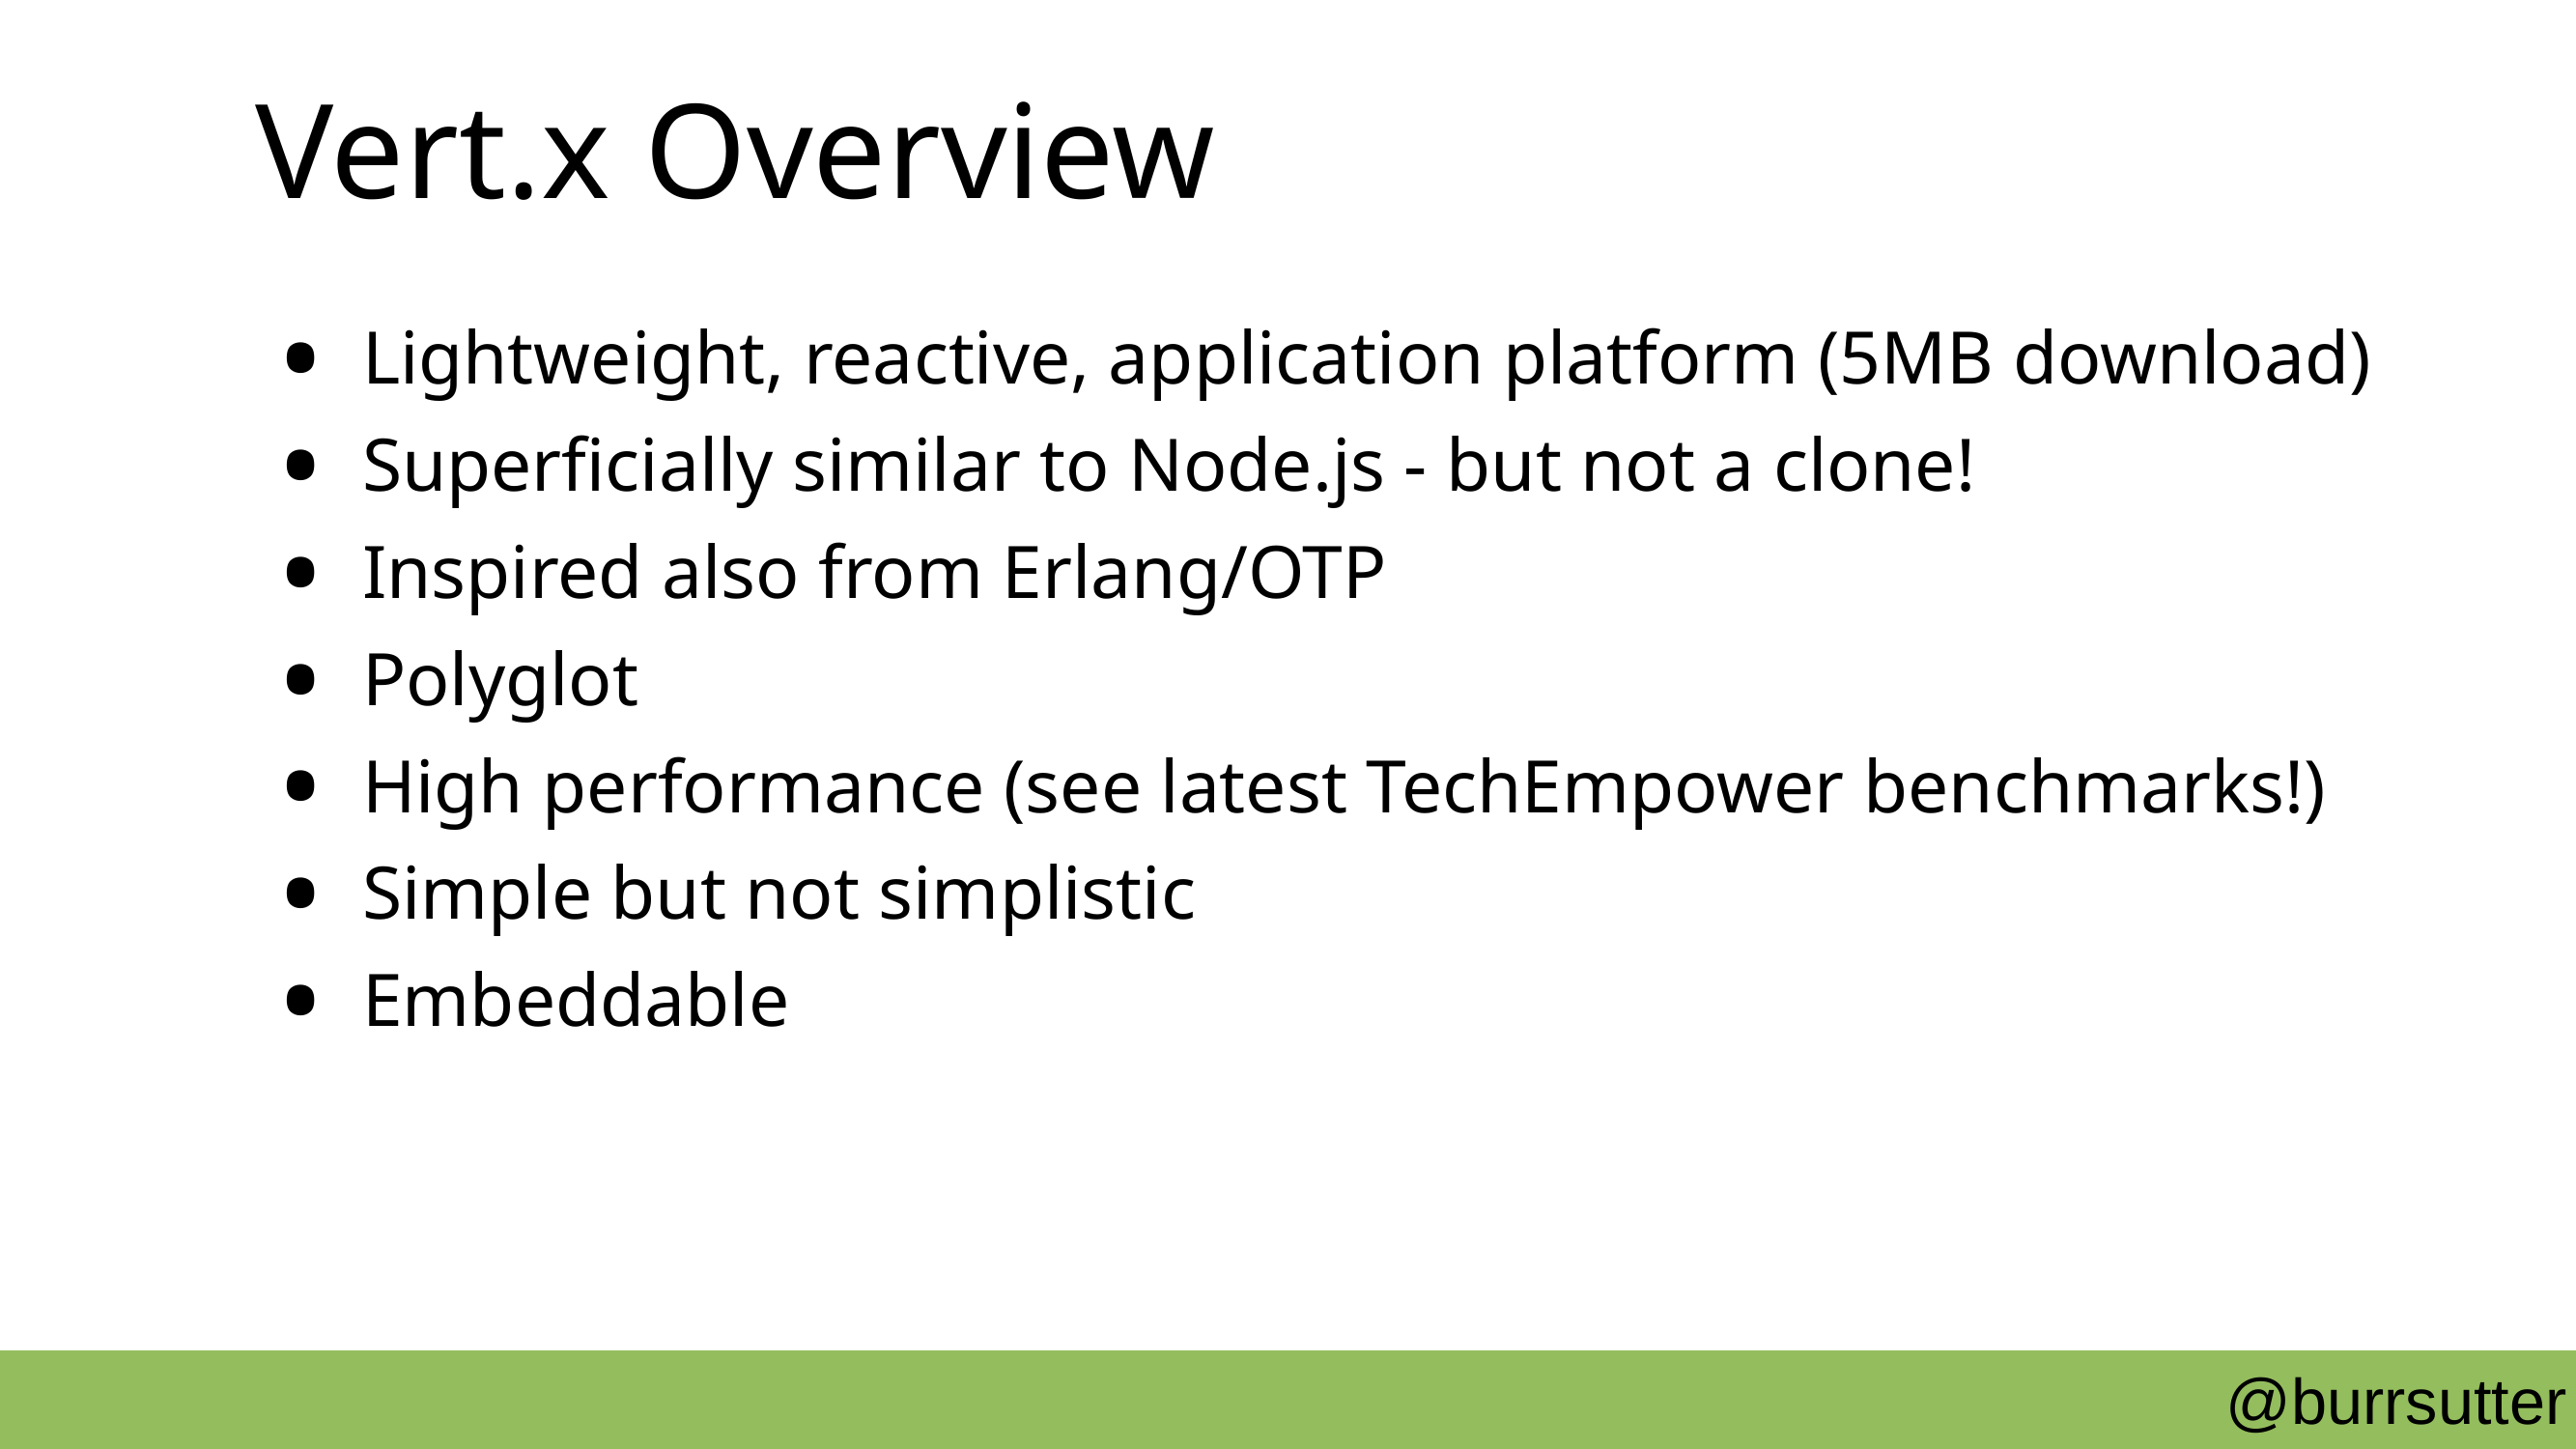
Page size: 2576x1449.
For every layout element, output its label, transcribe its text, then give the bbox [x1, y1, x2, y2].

title Vert.x Overview [247, 18, 2522, 273]
list Lightweight, reactive, application platform (5MB download) Superficially similar to Node.js - but not a clone! Inspired also from Erlang/OTP Polyglot High performance (see latest TechEmpower benchmarks!) Simple but not simplistic Embeddable [251, 311, 2526, 1333]
